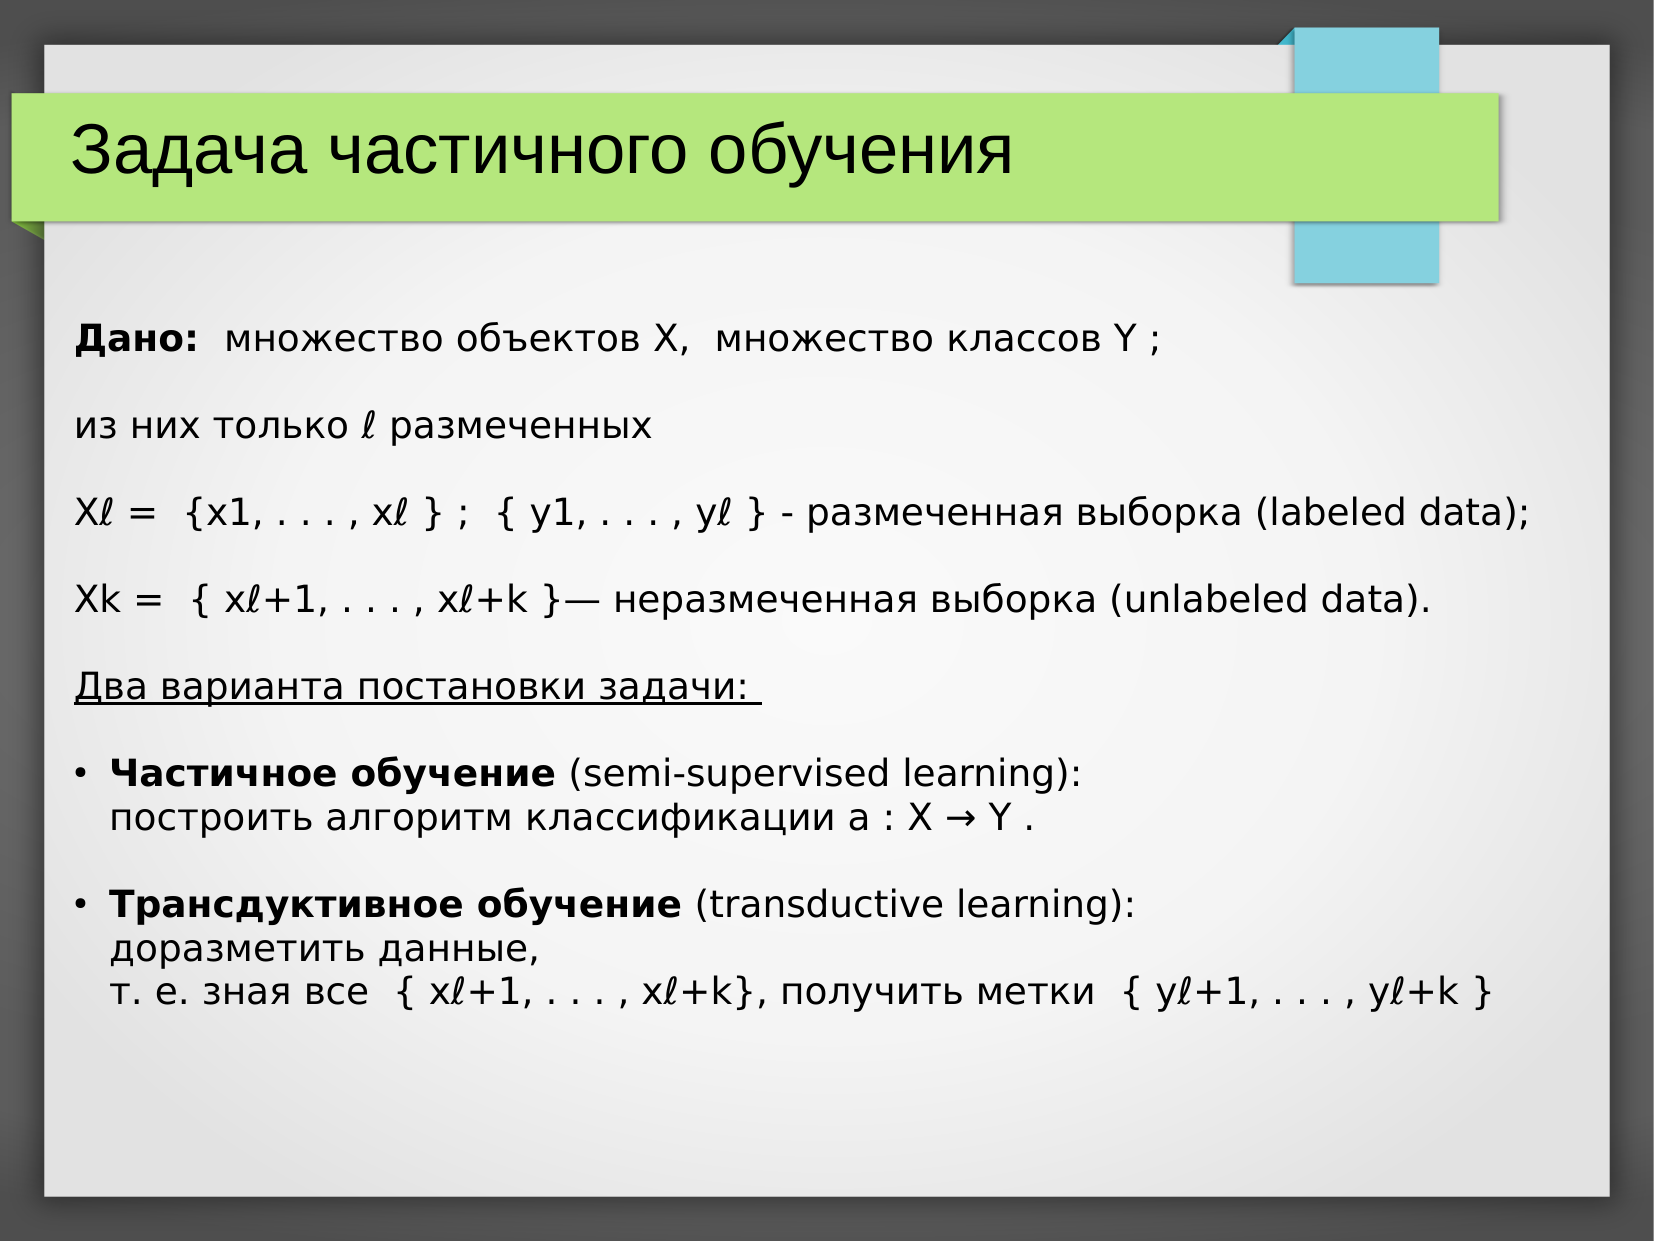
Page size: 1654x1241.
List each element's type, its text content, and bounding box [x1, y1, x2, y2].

picture [0, 0, 1654, 1241]
text_box Дано: множество объектов X, множество классов Y ; из них только ℓ размеченных Xℓ = {x1, . . . , xℓ } ; { y1, . . . , yℓ } - размеченная выборка (labeled data); Xk = { xℓ+1, . . . , xℓ+k }— неразмеченная выборка (unlabeled data). Два варианта постановки задачи: Частичное обучение (semi-supervised learning): построить алгоритм классификации a : X → Y . Трансдуктивное обучение (transductive learning): доразметить данные, т. е. зная все { xℓ+1, . . . , xℓ+k}, получить метки { yℓ+1, . . . , yℓ+k } [59, 309, 1595, 1021]
title Задача частичного обучения [70, 109, 1134, 189]
